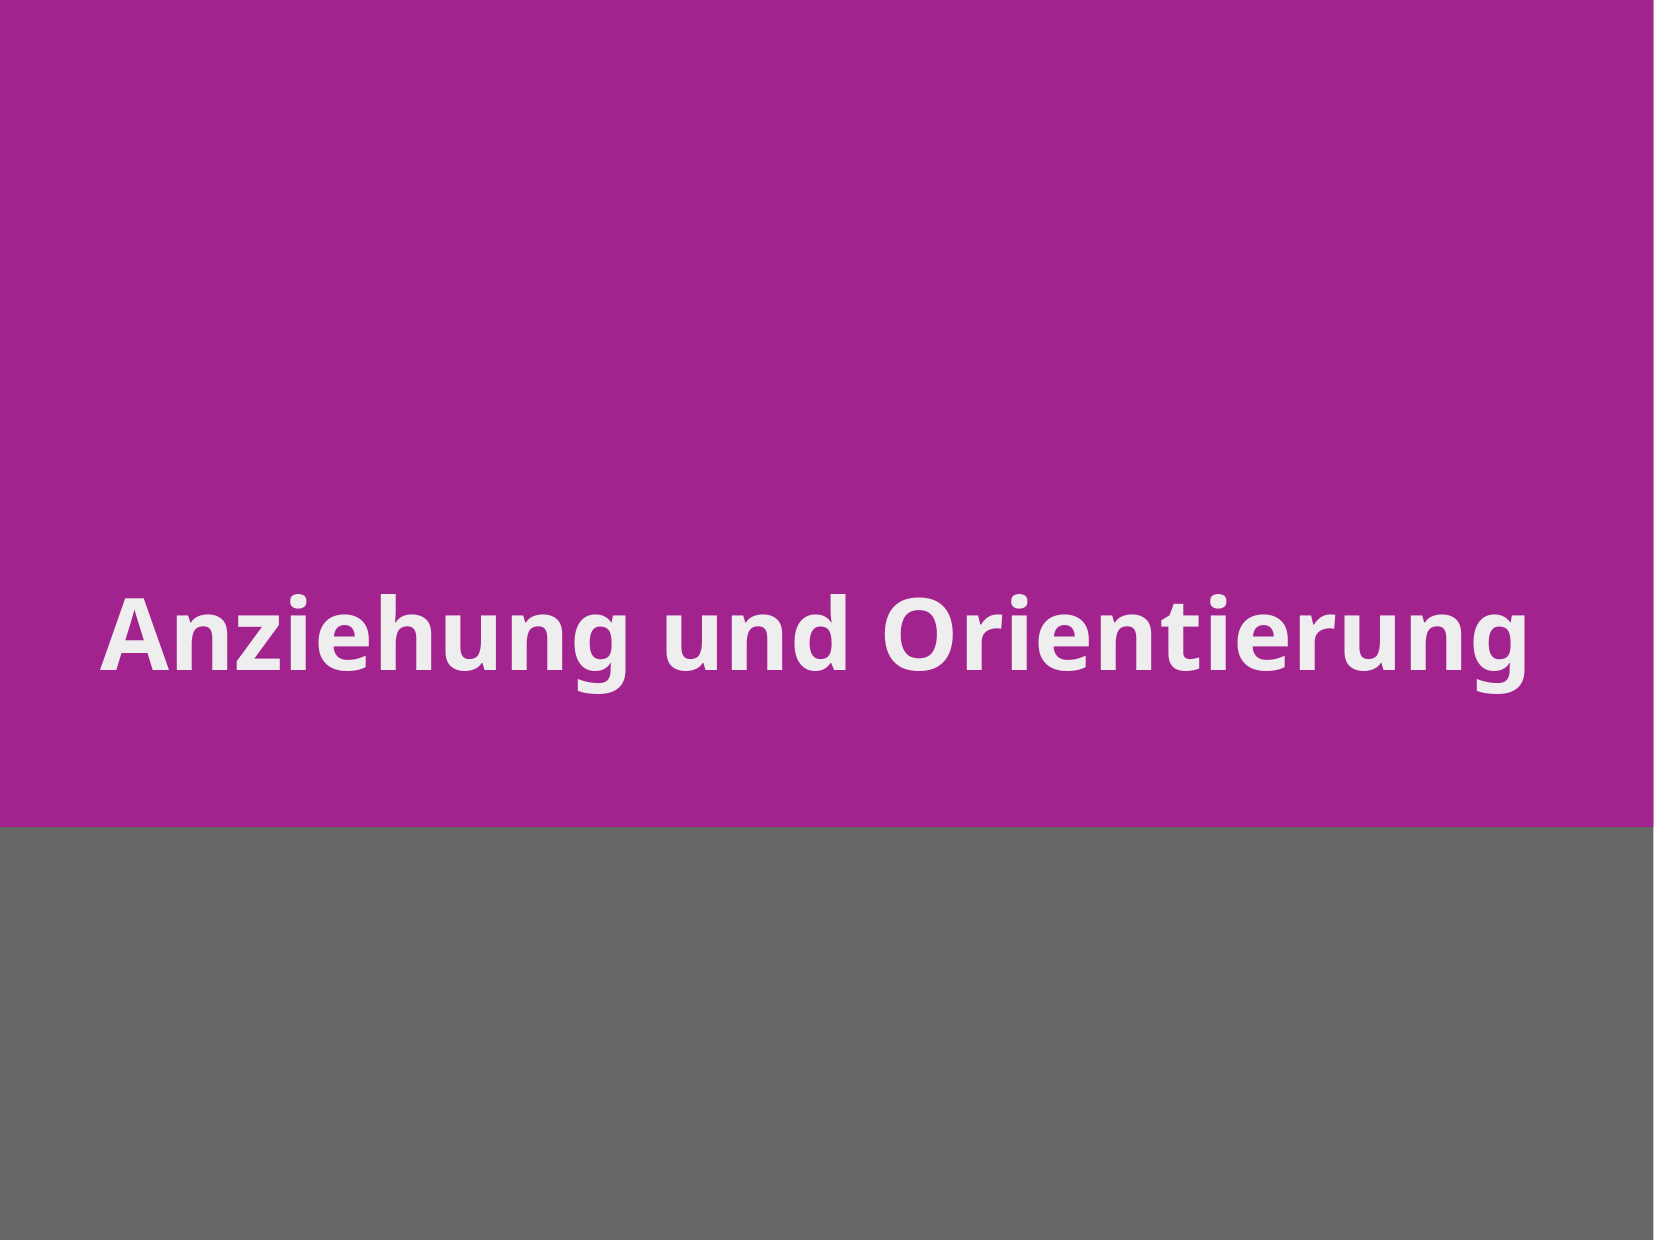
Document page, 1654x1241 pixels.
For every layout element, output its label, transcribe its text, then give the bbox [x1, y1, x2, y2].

title Anziehung und Orientierung [59, 472, 1595, 792]
